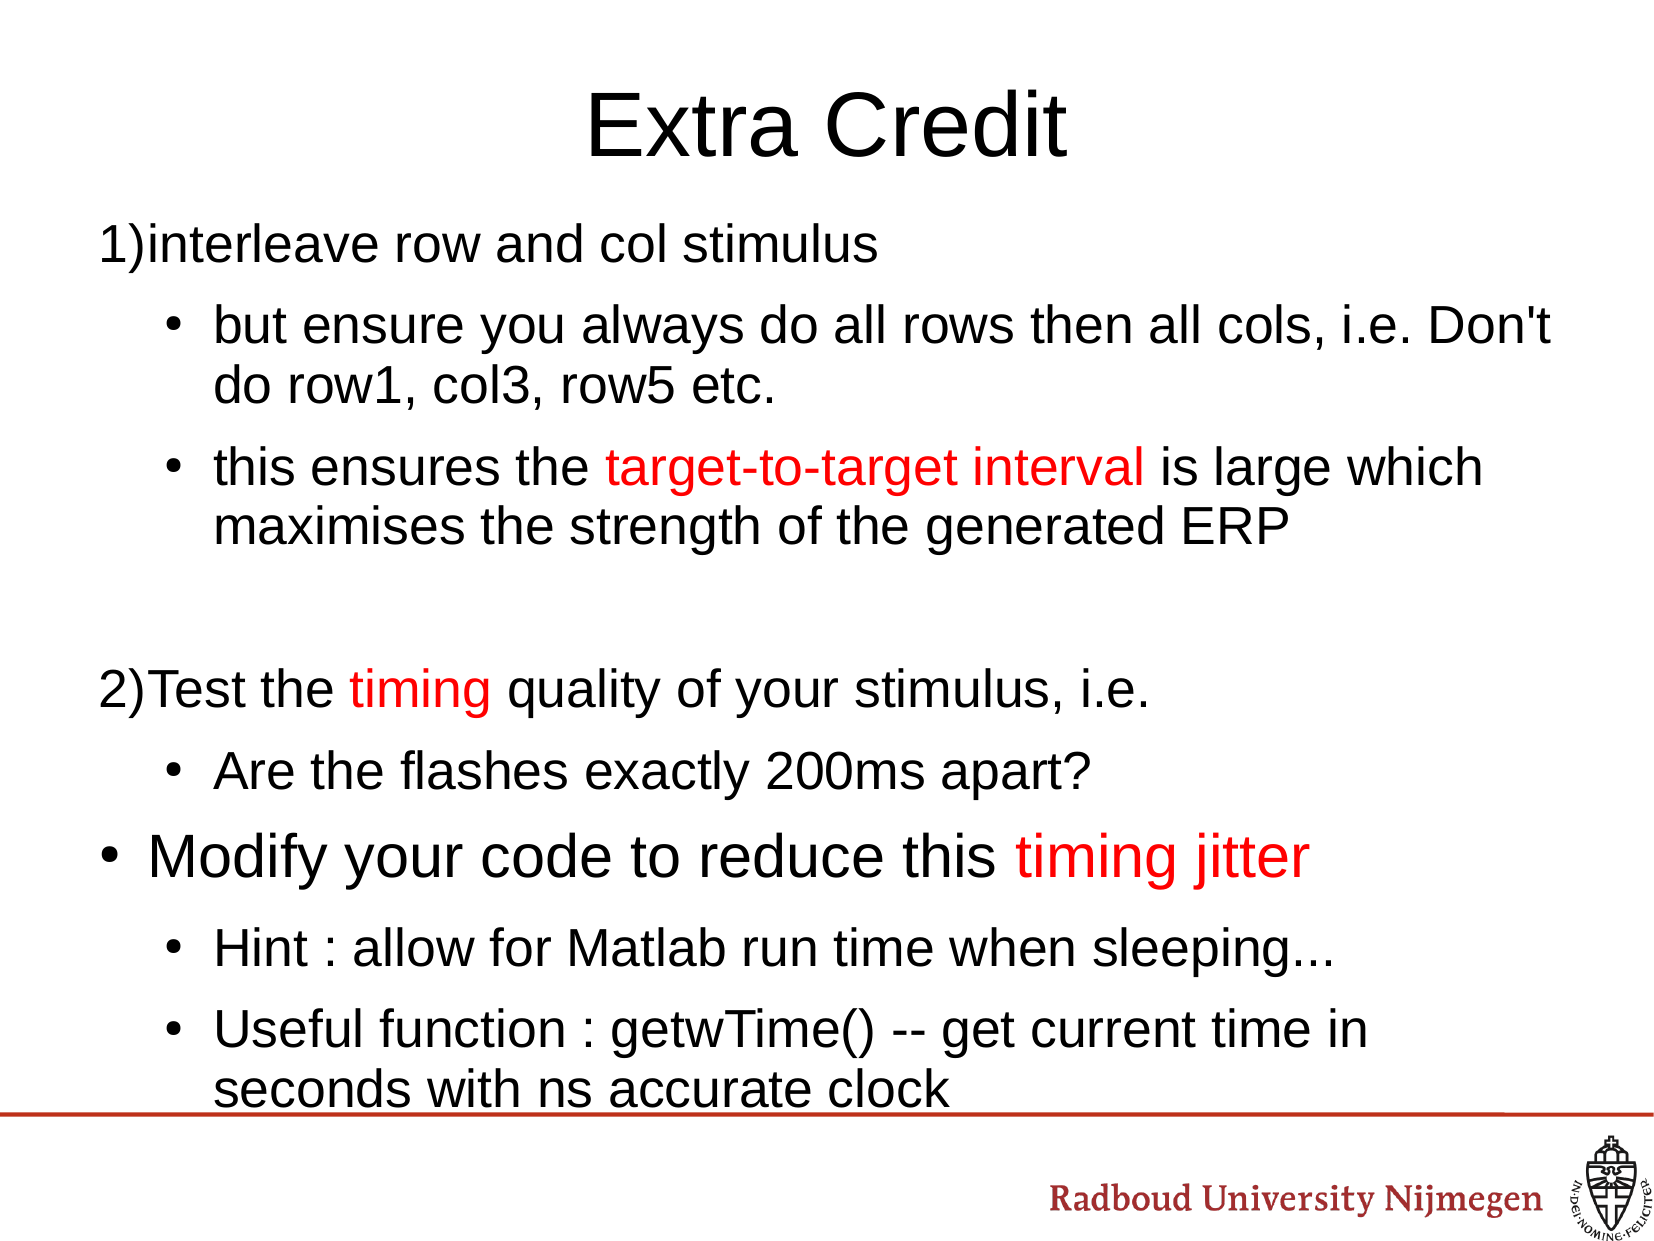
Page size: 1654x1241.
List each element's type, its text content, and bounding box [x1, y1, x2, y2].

picture [1050, 1134, 1654, 1241]
list interleave row and col stimulus but ensure you always do all rows then all cols, i.e. Don't do row1, col3, row5 etc. this ensures the target-to-target interval is large which maximises the strength of the generated ERP Test the timing quality of your stimulus, i.e. Are the flashes exactly 200ms apart? Modify your code to reduce this timing jitter Hint : allow for Matlab run time when sleeping... Useful function : getwTime() -- get current time in seconds with ns accurate clock [82, 213, 1571, 1123]
title Extra Credit [82, 49, 1571, 201]
